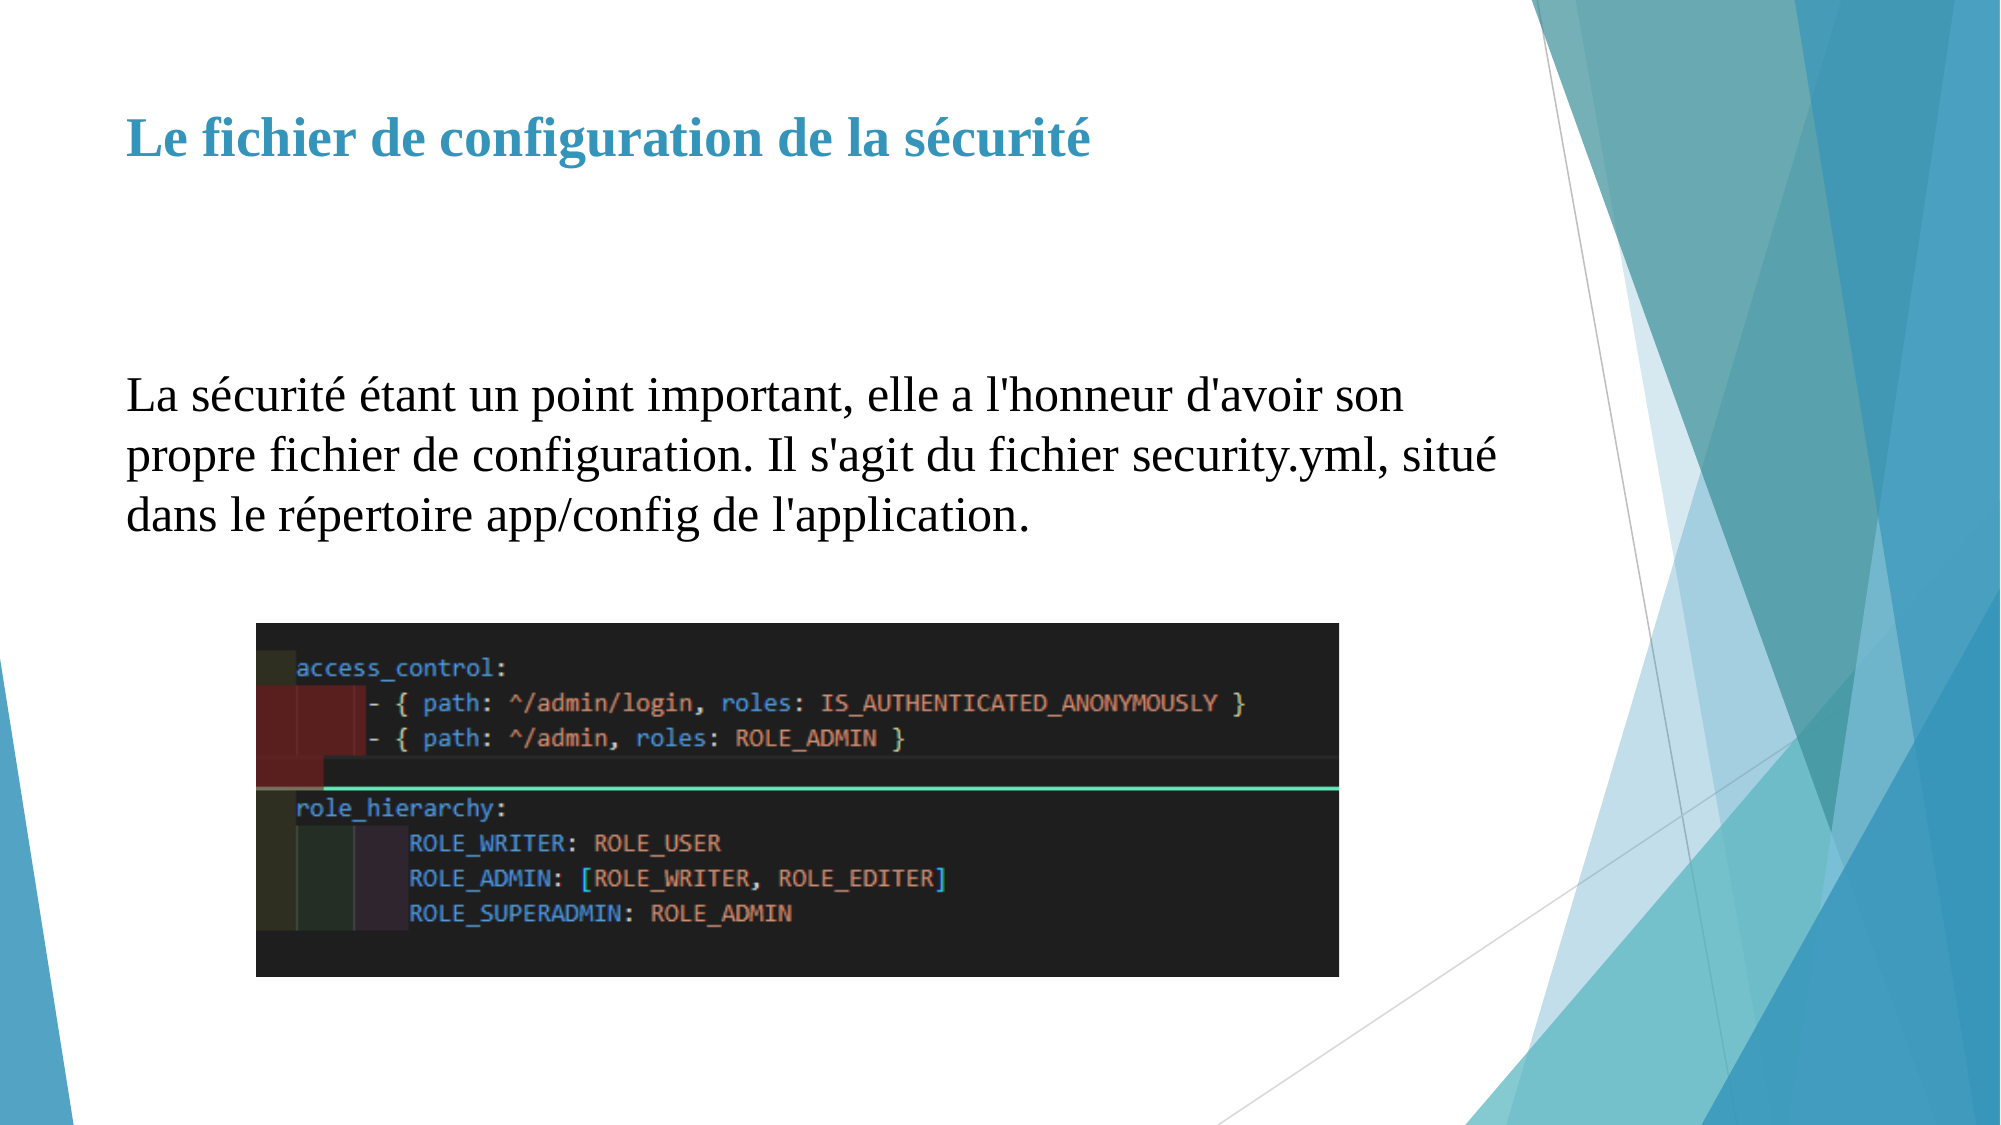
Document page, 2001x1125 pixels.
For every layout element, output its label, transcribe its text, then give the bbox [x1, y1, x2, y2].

title Le fichier de configuration de la sécurité [111, 25, 1522, 243]
picture [256, 623, 1340, 977]
list La sécurité étant un point important, elle a l'honneur d'avoir son propre fichier de configuration. Il s'agit du fichier security.yml, situé dans le répertoire app/config de l'application. [111, 354, 1522, 992]
